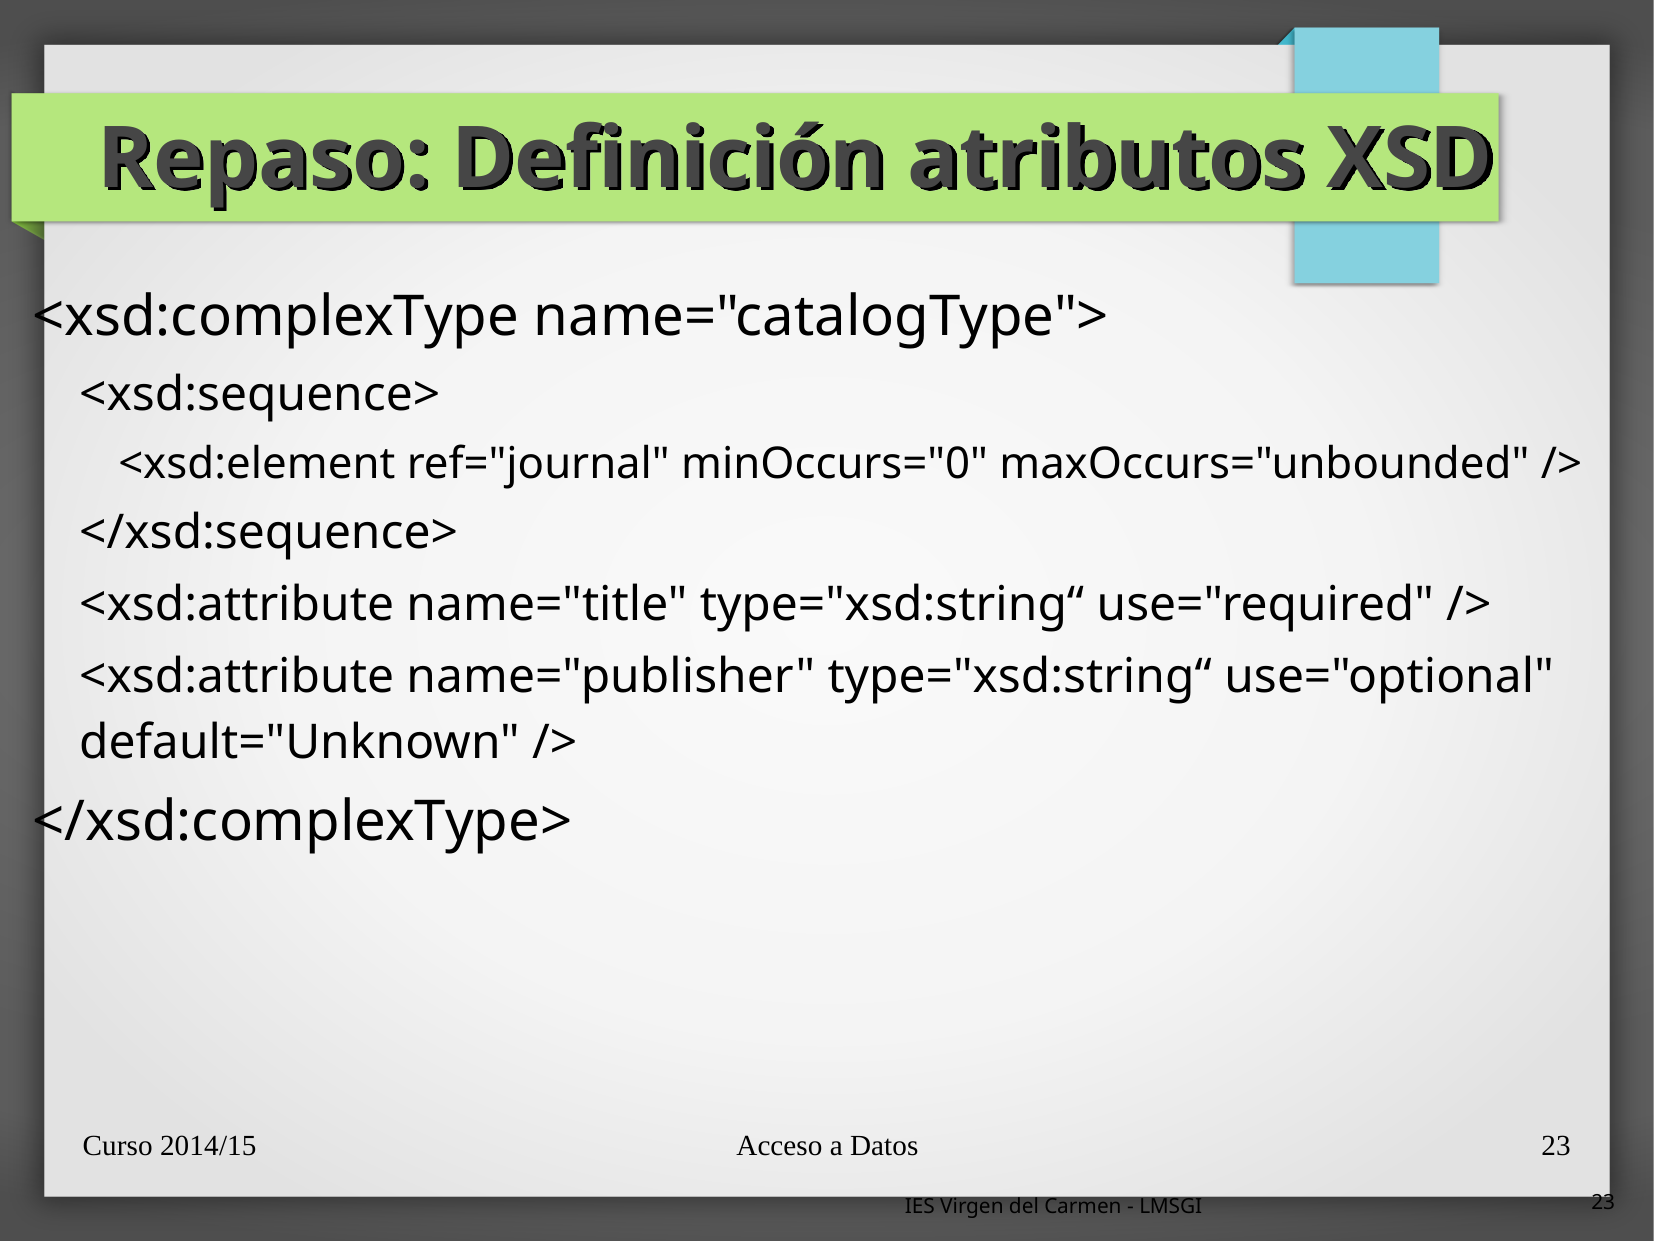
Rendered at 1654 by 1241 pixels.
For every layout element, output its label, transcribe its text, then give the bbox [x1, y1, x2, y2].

list <xsd:complexType name="catalogType"> <xsd:sequence> <xsd:element ref="journal" minOccurs="0" maxOccurs="unbounded" /> </xsd:sequence> <xsd:attribute name="title" type="xsd:string“ use="required" /> <xsd:attribute name="publisher" type="xsd:string“ use="optional" default="Unknown" /> </xsd:complexType> [0, 267, 1654, 1087]
picture [0, 1087, 1654, 1241]
picture [0, 0, 1654, 267]
slide_number <number> [1563, 1158, 1630, 1225]
footer IES Virgen del Carmen - LMSGI [792, 1158, 1218, 1225]
title Repaso: Definición atributos XSD [82, 49, 1571, 257]
